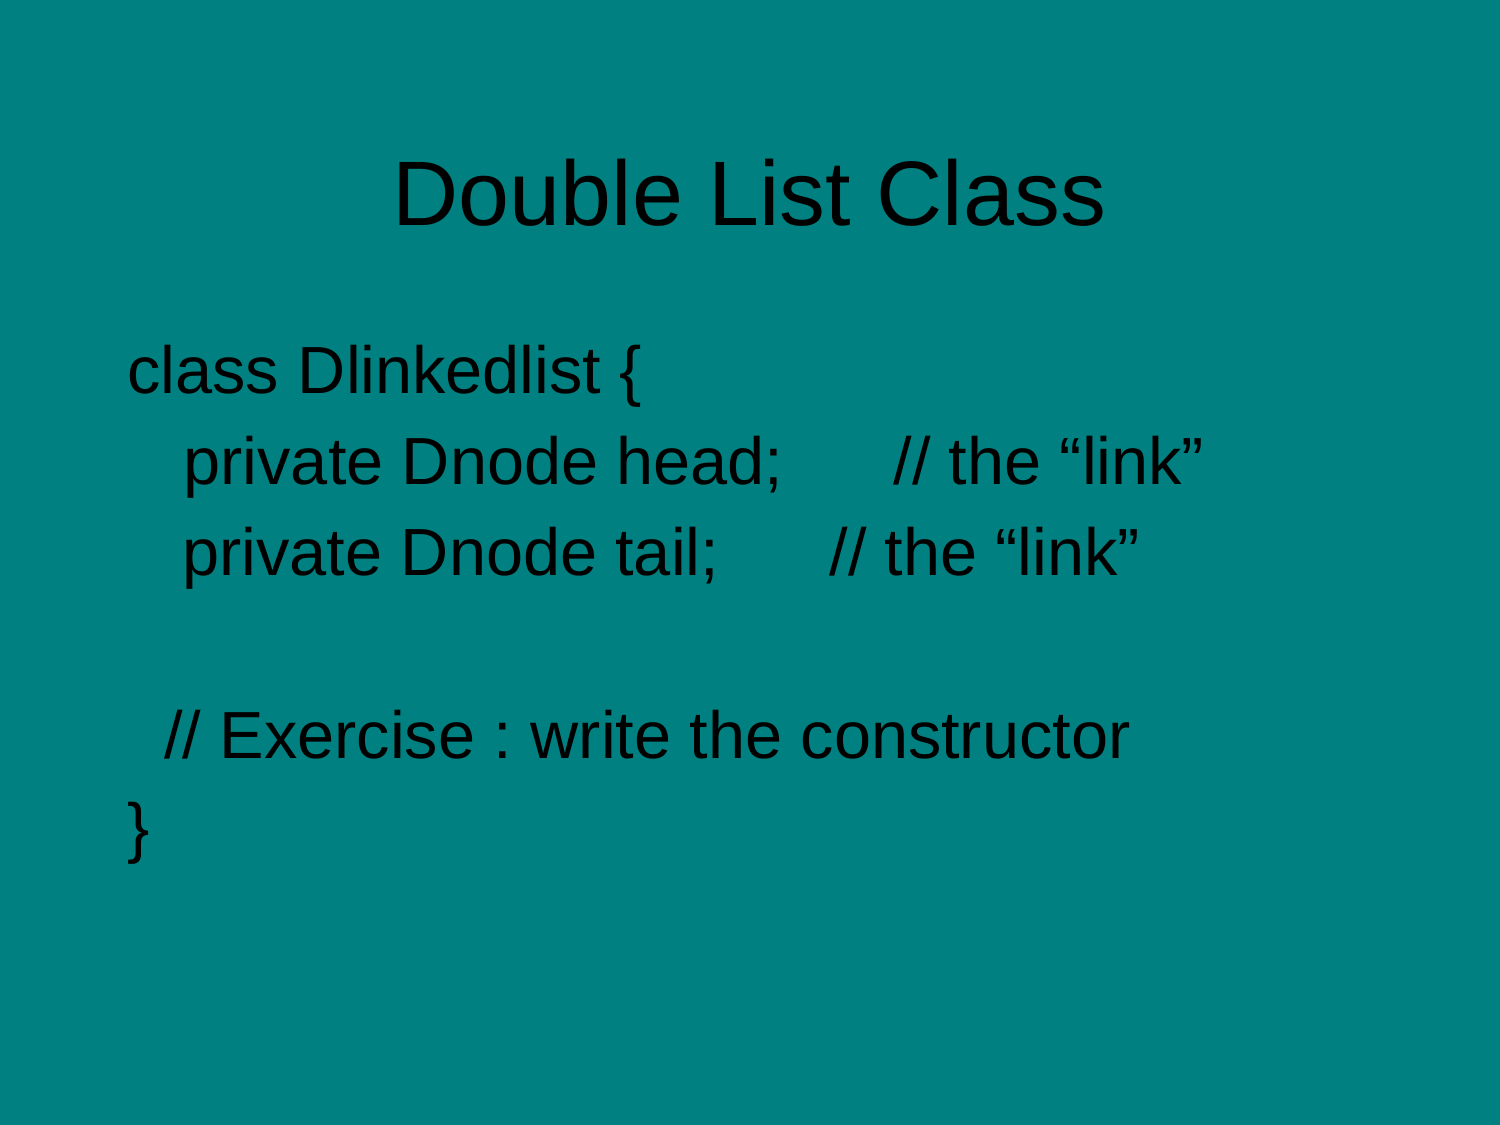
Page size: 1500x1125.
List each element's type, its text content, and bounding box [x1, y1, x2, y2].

title Double List Class [112, 99, 1388, 288]
list class Dlinkedlist { private Dnode head; // the “link” private Dnode tail; // the “link” // Exercise : write the constructor } [112, 324, 1388, 1051]
